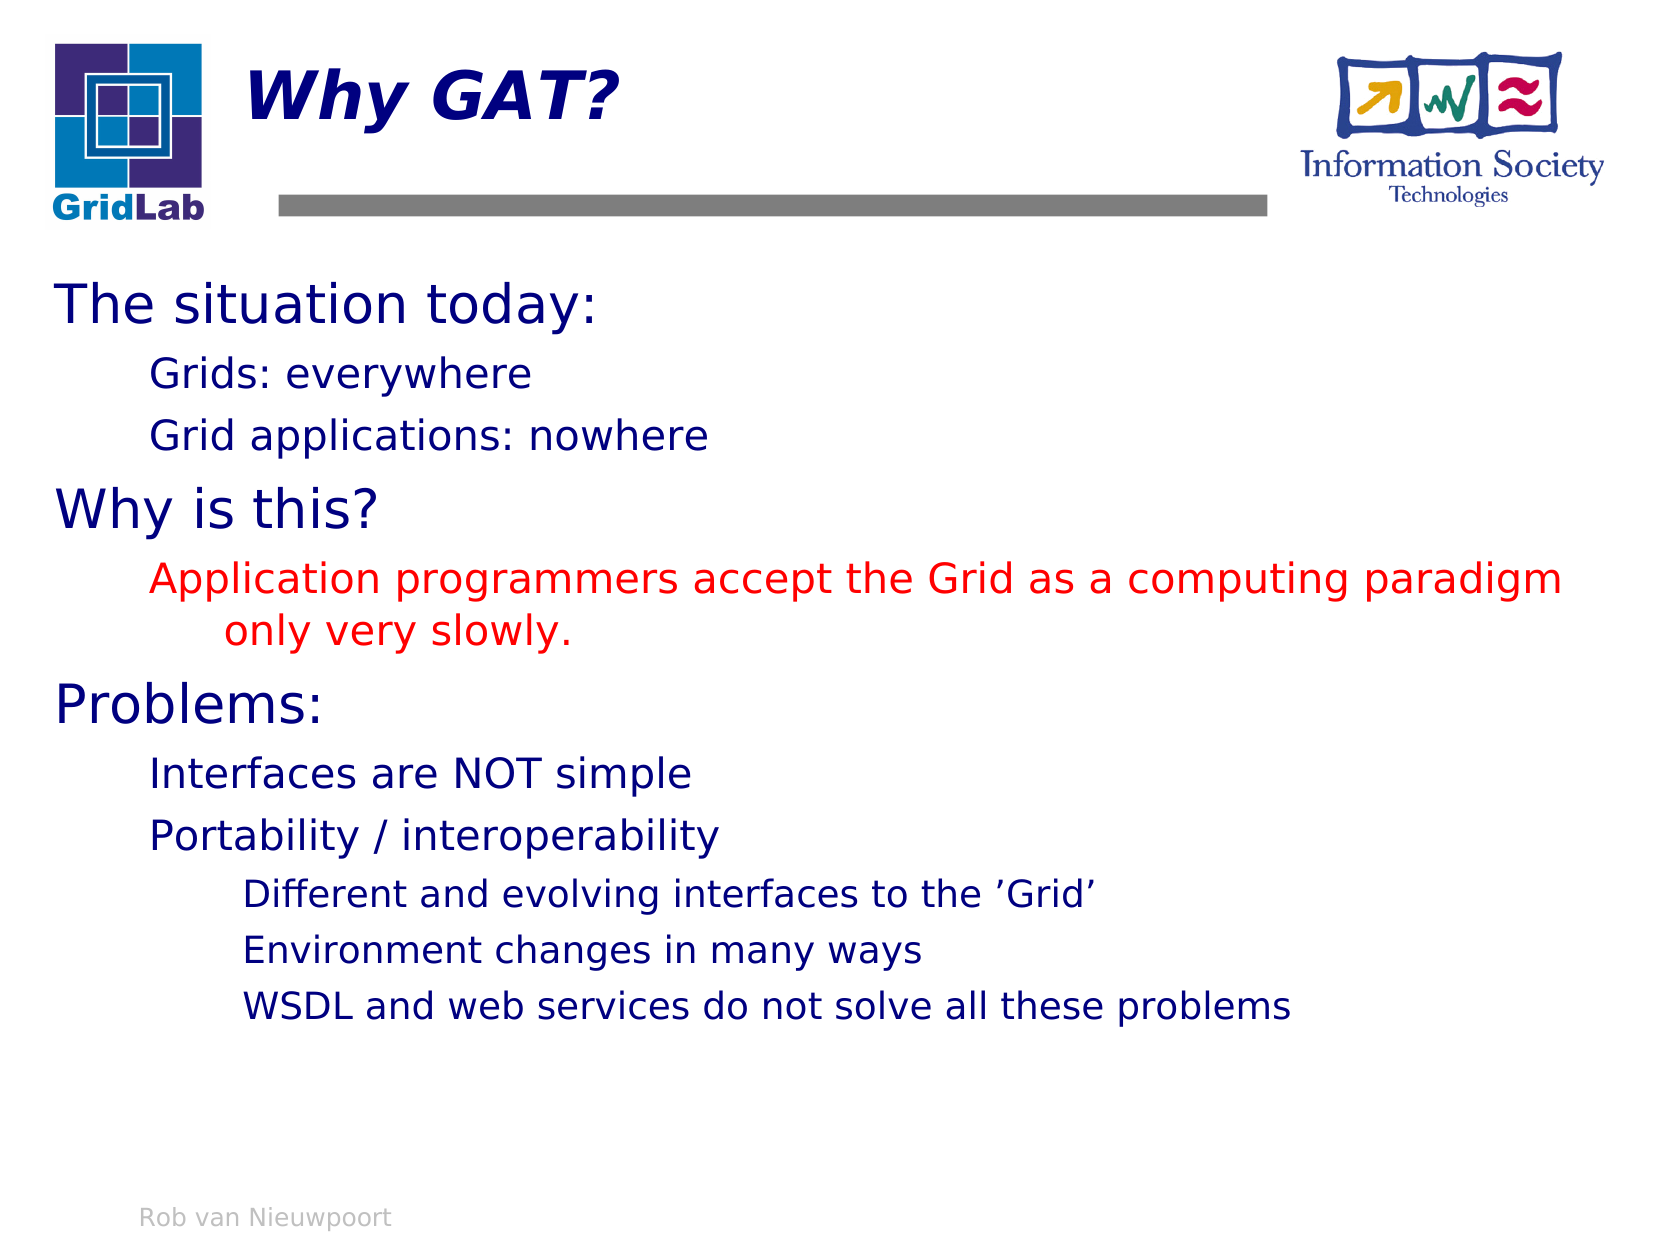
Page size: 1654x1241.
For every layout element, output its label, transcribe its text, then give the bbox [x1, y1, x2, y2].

picture [45, 34, 211, 230]
list The situation today: Grids: everywhere Grid applications: nowhere Why is this? Application programmers accept the Grid as a computing paradigm only very slowly. Problems: Interfaces are NOT simple Portability / interoperability Different and evolving interfaces to the ’Grid’ Environment changes in many ways WSDL and web services do not solve all these problems [55, 268, 1599, 1125]
title Why GAT? [243, 0, 1280, 187]
picture [1293, 34, 1611, 214]
